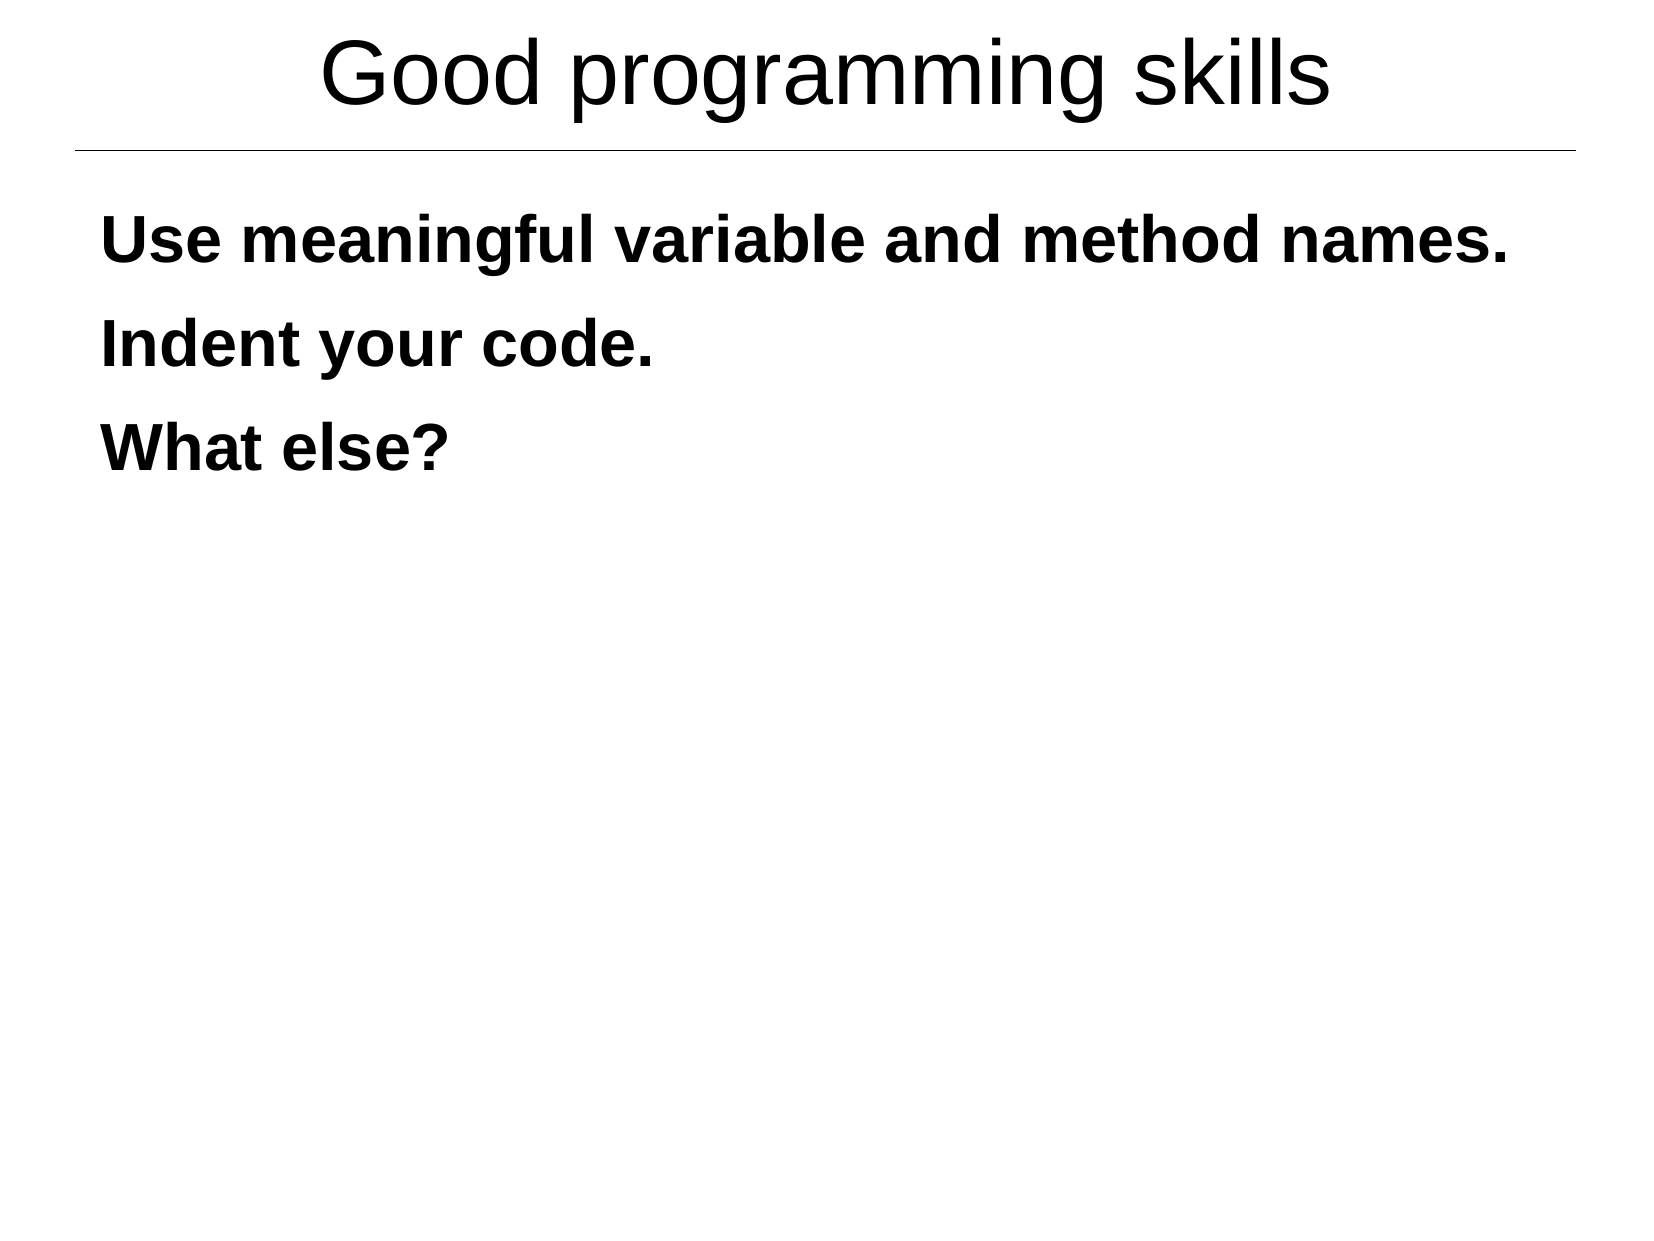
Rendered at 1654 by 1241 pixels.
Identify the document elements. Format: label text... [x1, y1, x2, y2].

list Use meaningful variable and method names. Indent your code. What else? [82, 201, 1571, 1006]
title Good programming skills [82, 3, 1571, 143]
